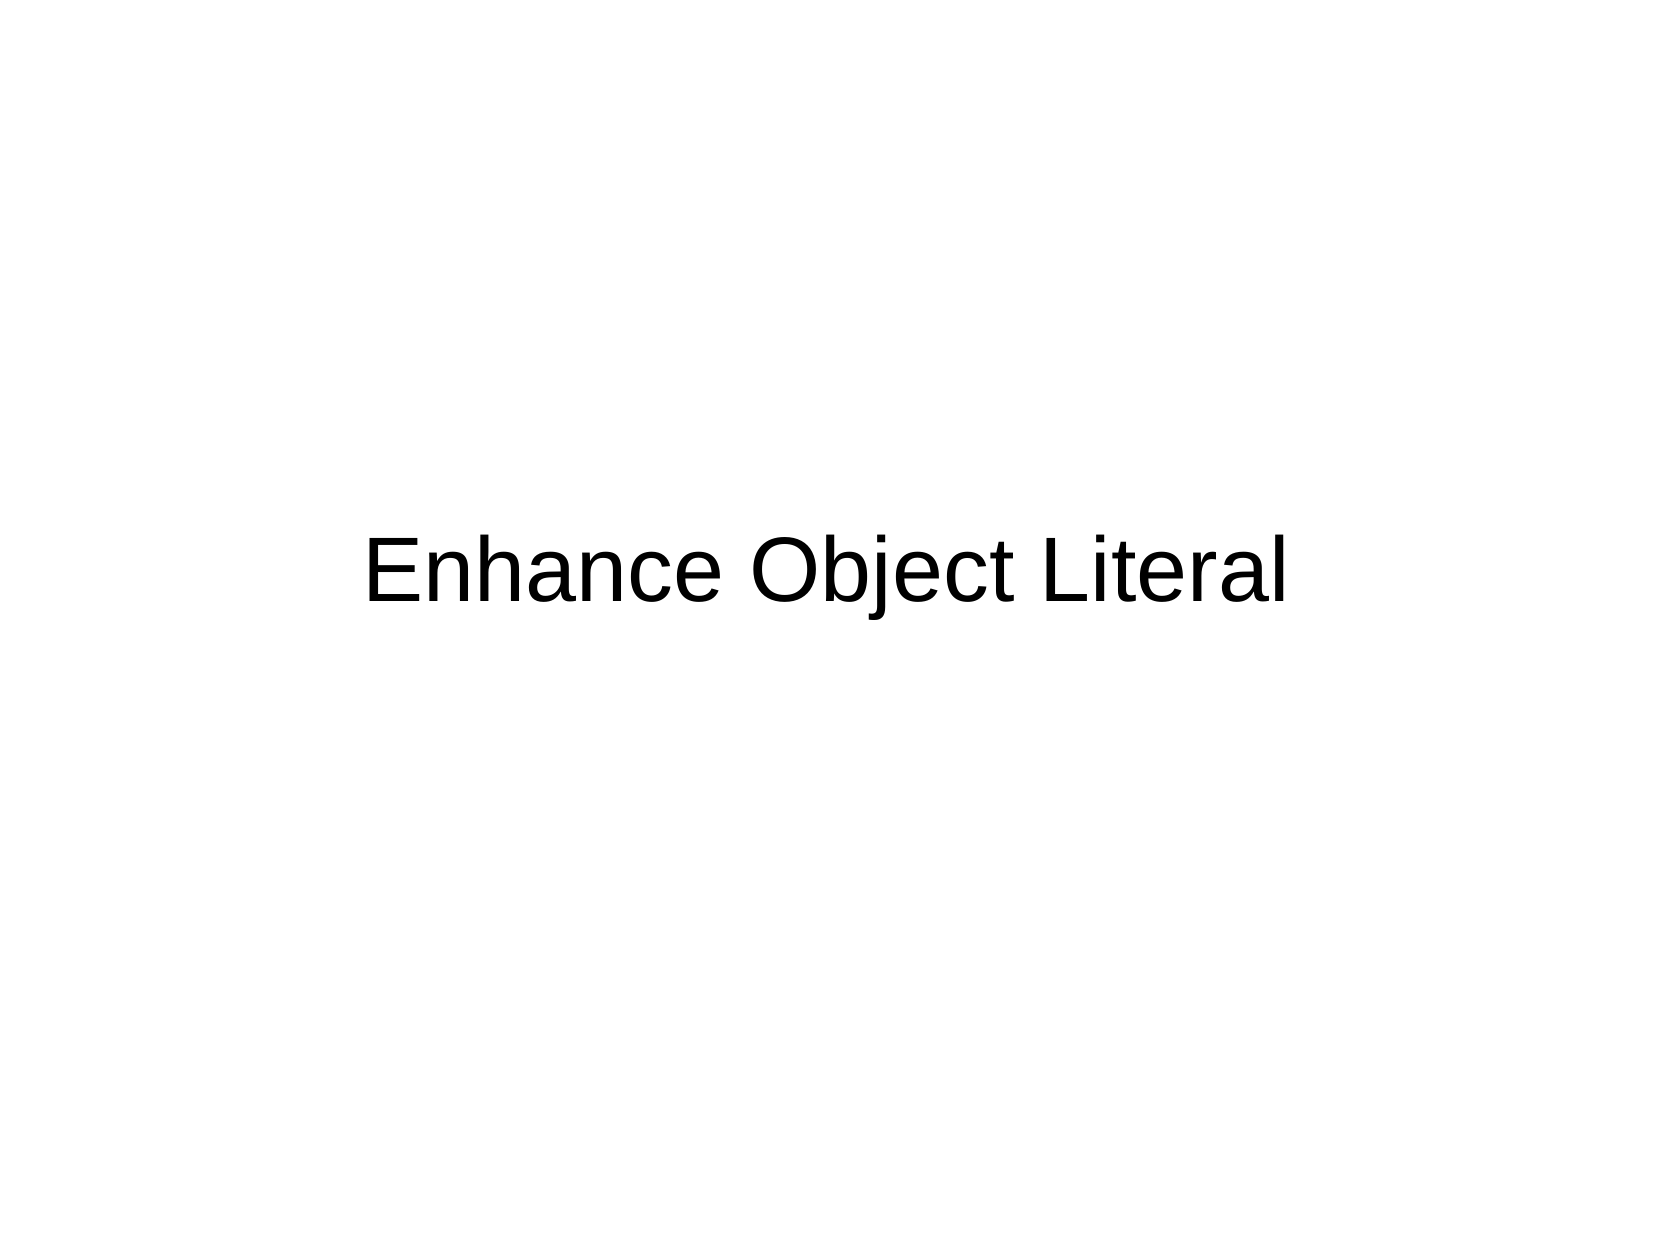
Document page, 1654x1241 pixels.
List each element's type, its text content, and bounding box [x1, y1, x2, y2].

title Enhance Object Literal [82, 466, 1571, 674]
